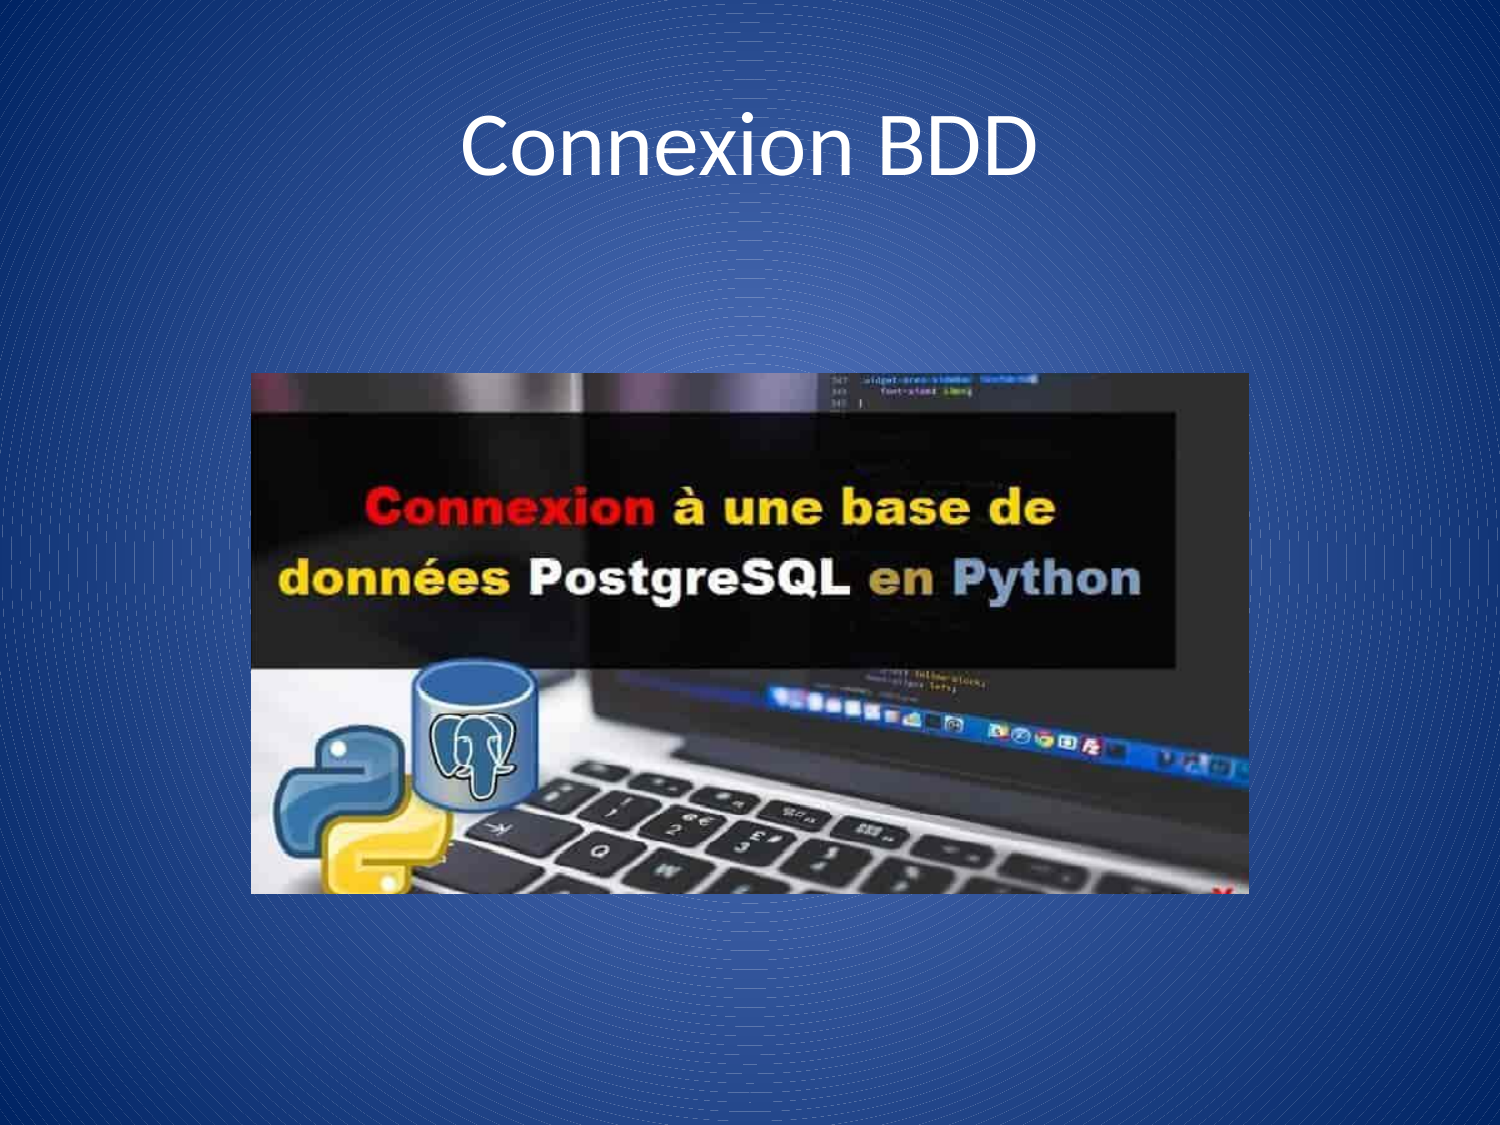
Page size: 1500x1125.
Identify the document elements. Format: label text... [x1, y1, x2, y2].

title Connexion BDD [75, 45, 1426, 233]
picture [251, 373, 1249, 894]
